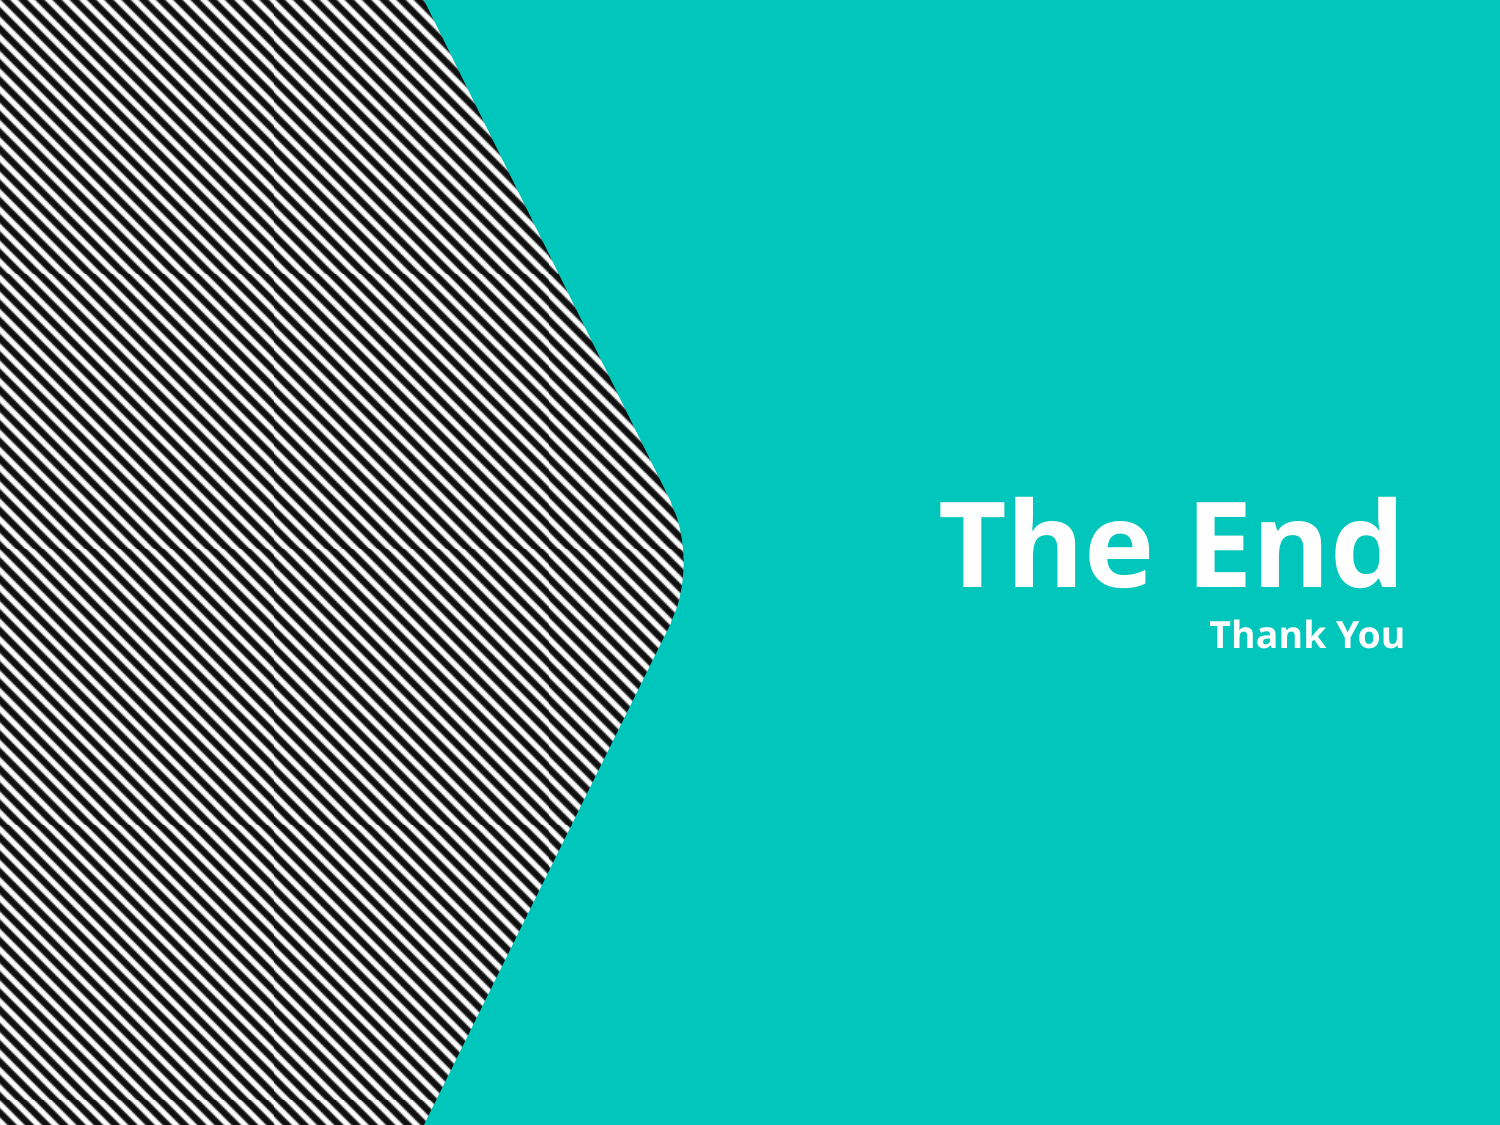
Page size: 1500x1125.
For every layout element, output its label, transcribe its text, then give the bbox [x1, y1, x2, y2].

title The End Thank You [750, 169, 1421, 956]
text_box [0, 0, 1500, 1125]
